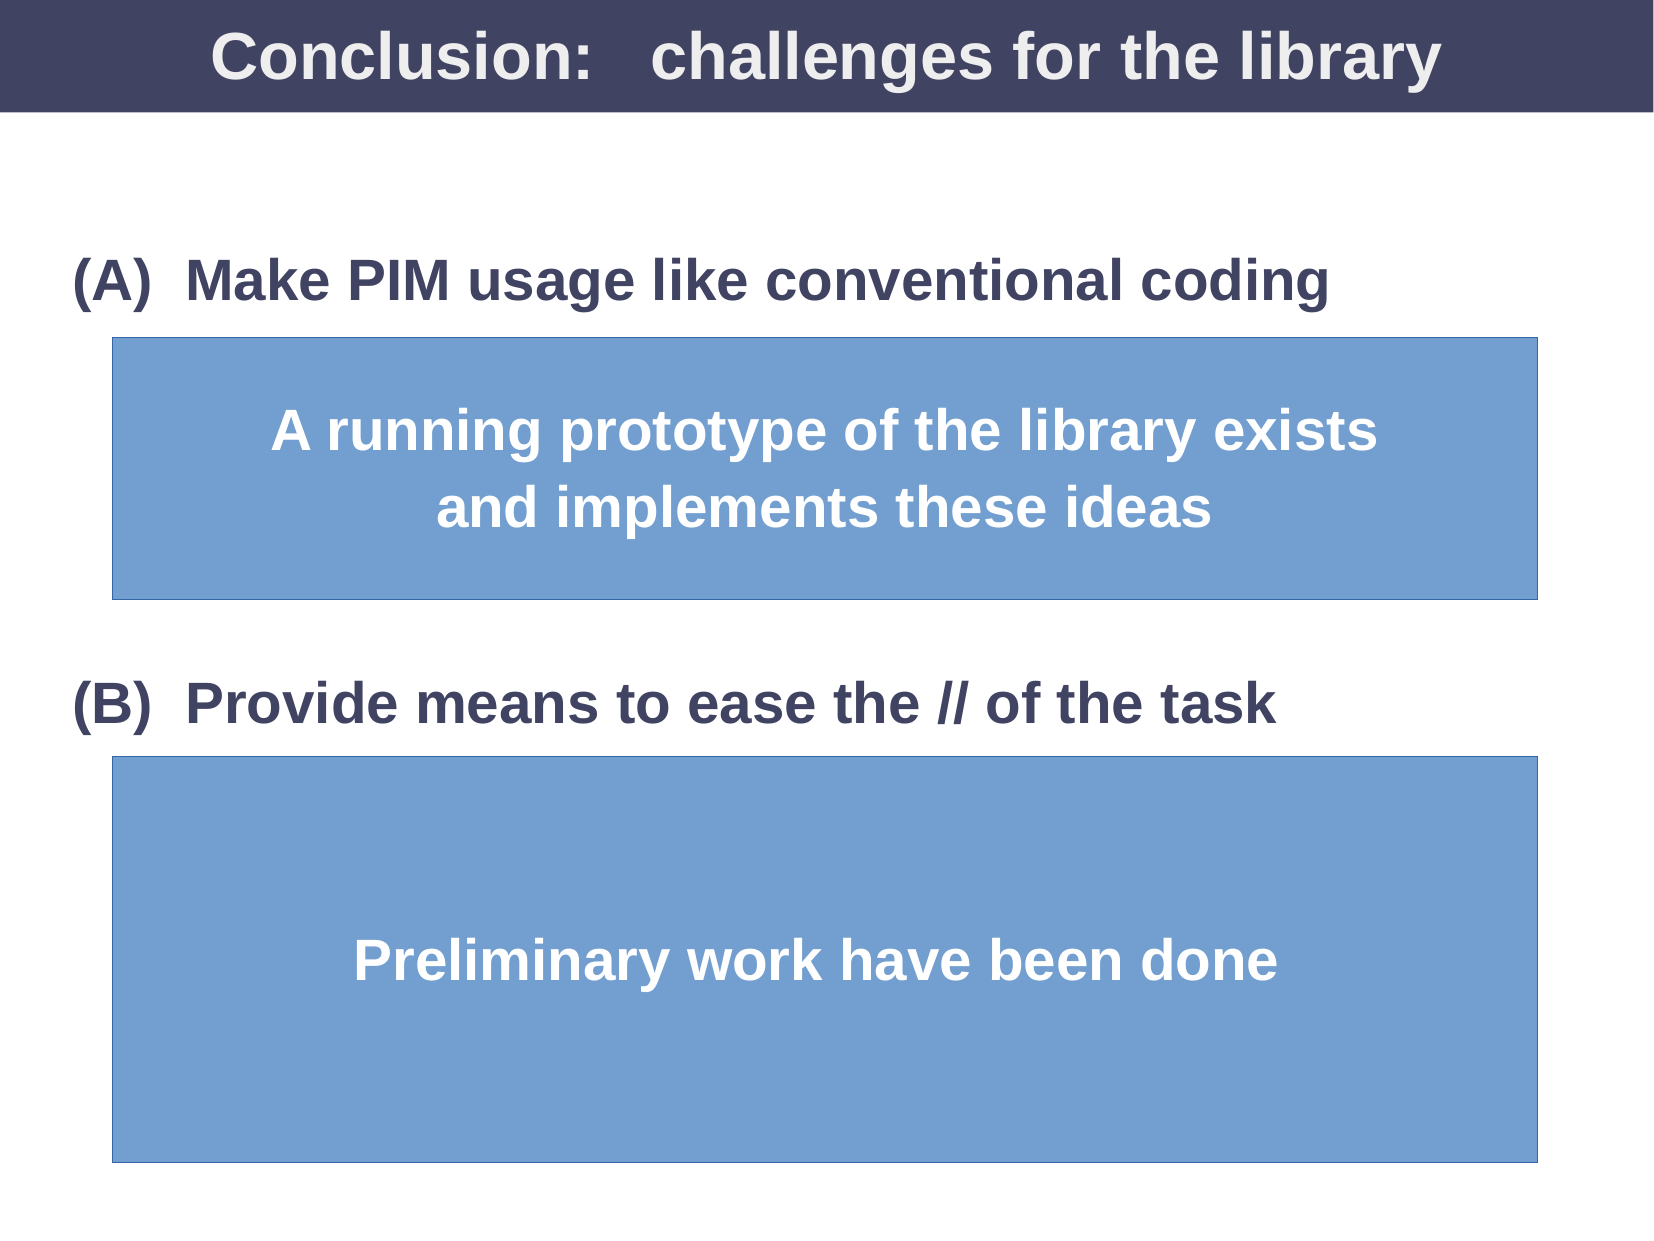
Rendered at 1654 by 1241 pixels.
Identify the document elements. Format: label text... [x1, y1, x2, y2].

text_box (A) Make PIM usage like conventional coding Call the function with input arguments and get the result Easy to use for the developer In other words, don’t be bothered by the Host / DPU protocol (B) Provide means to ease the // of the task In order to // the algorithm Close to thread programming model Will not automagically // your algorithm ! You still will have to do it yourself But the library should provide helpers to do it... [57, 240, 1651, 1201]
text_box A running prototype of the library exists and implements these ideas [112, 337, 1538, 600]
text_box Conclusion: challenges for the library [0, 0, 1654, 113]
text_box Preliminary work have been done [112, 756, 1538, 1163]
